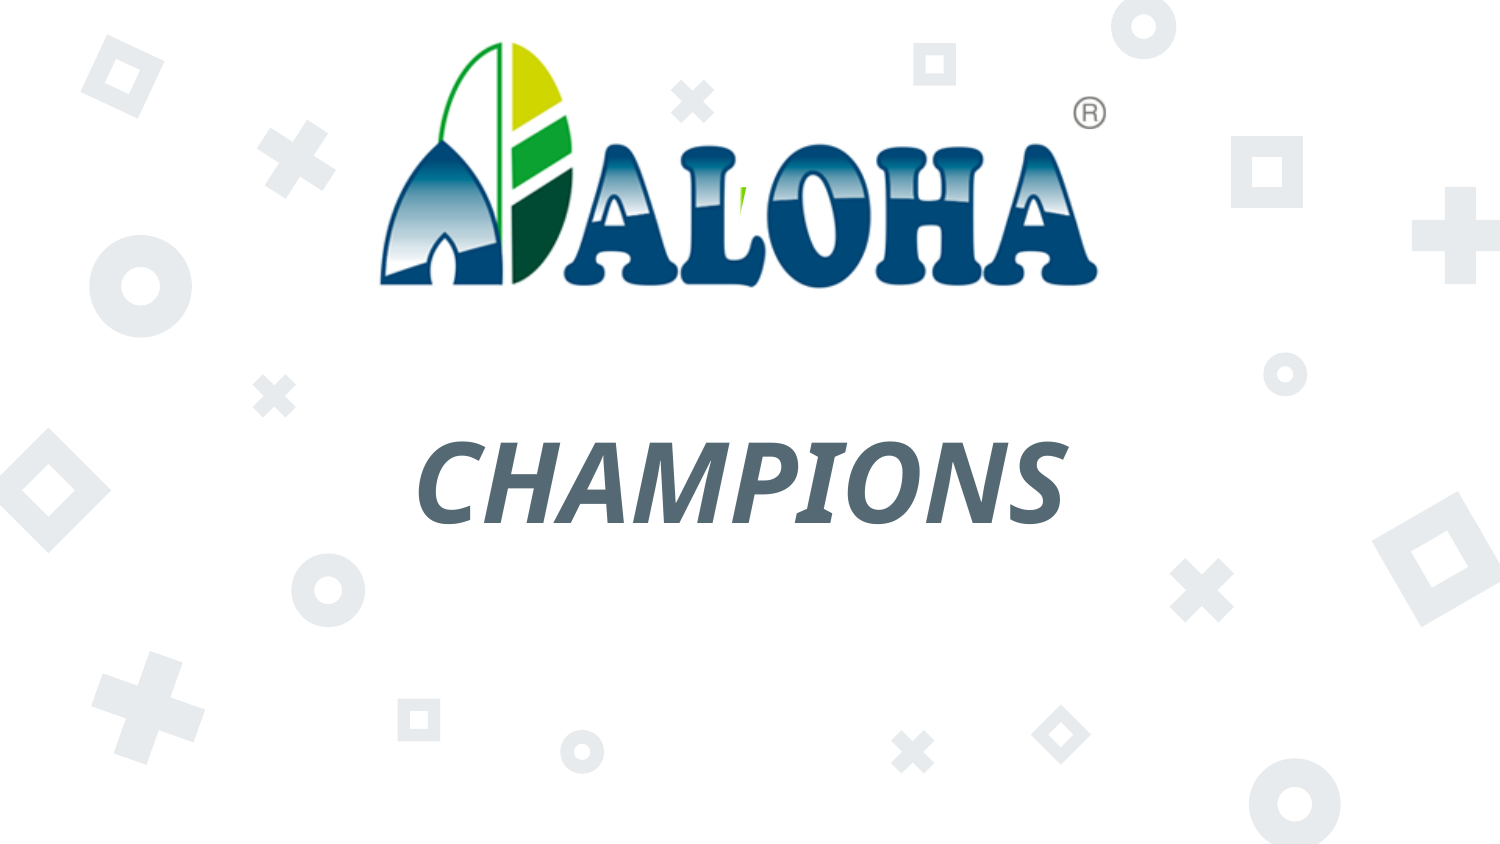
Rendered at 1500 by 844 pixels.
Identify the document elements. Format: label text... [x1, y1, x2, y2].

picture [356, 23, 1122, 311]
text_box CHAMPIONS [324, 354, 1158, 603]
